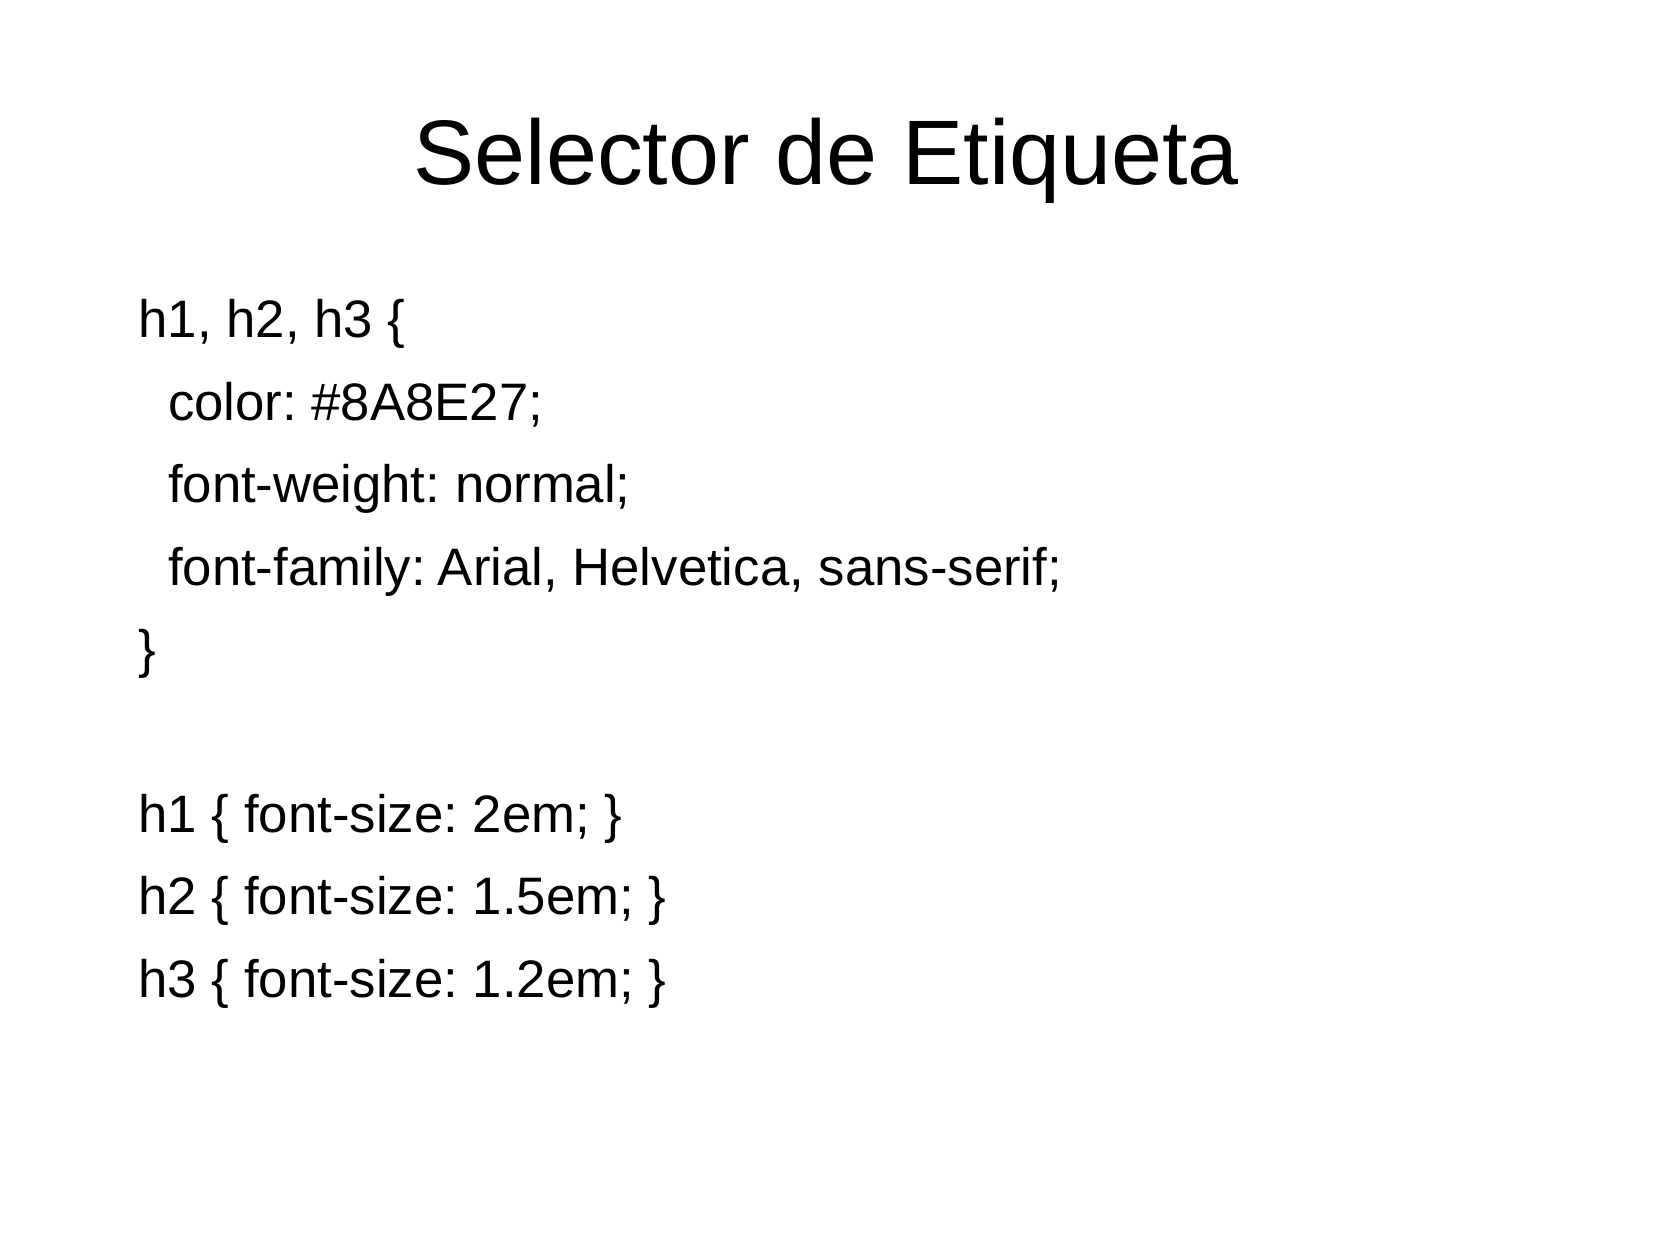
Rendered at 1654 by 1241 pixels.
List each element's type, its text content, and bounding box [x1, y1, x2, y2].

list h1, h2, h3 { color: #8A8E27; font-weight: normal; font-family: Arial, Helvetica, sans-serif; } h1 { font-size: 2em; } h2 { font-size: 1.5em; } h3 { font-size: 1.2em; } [82, 290, 1538, 1010]
title Selector de Etiqueta [82, 49, 1571, 257]
